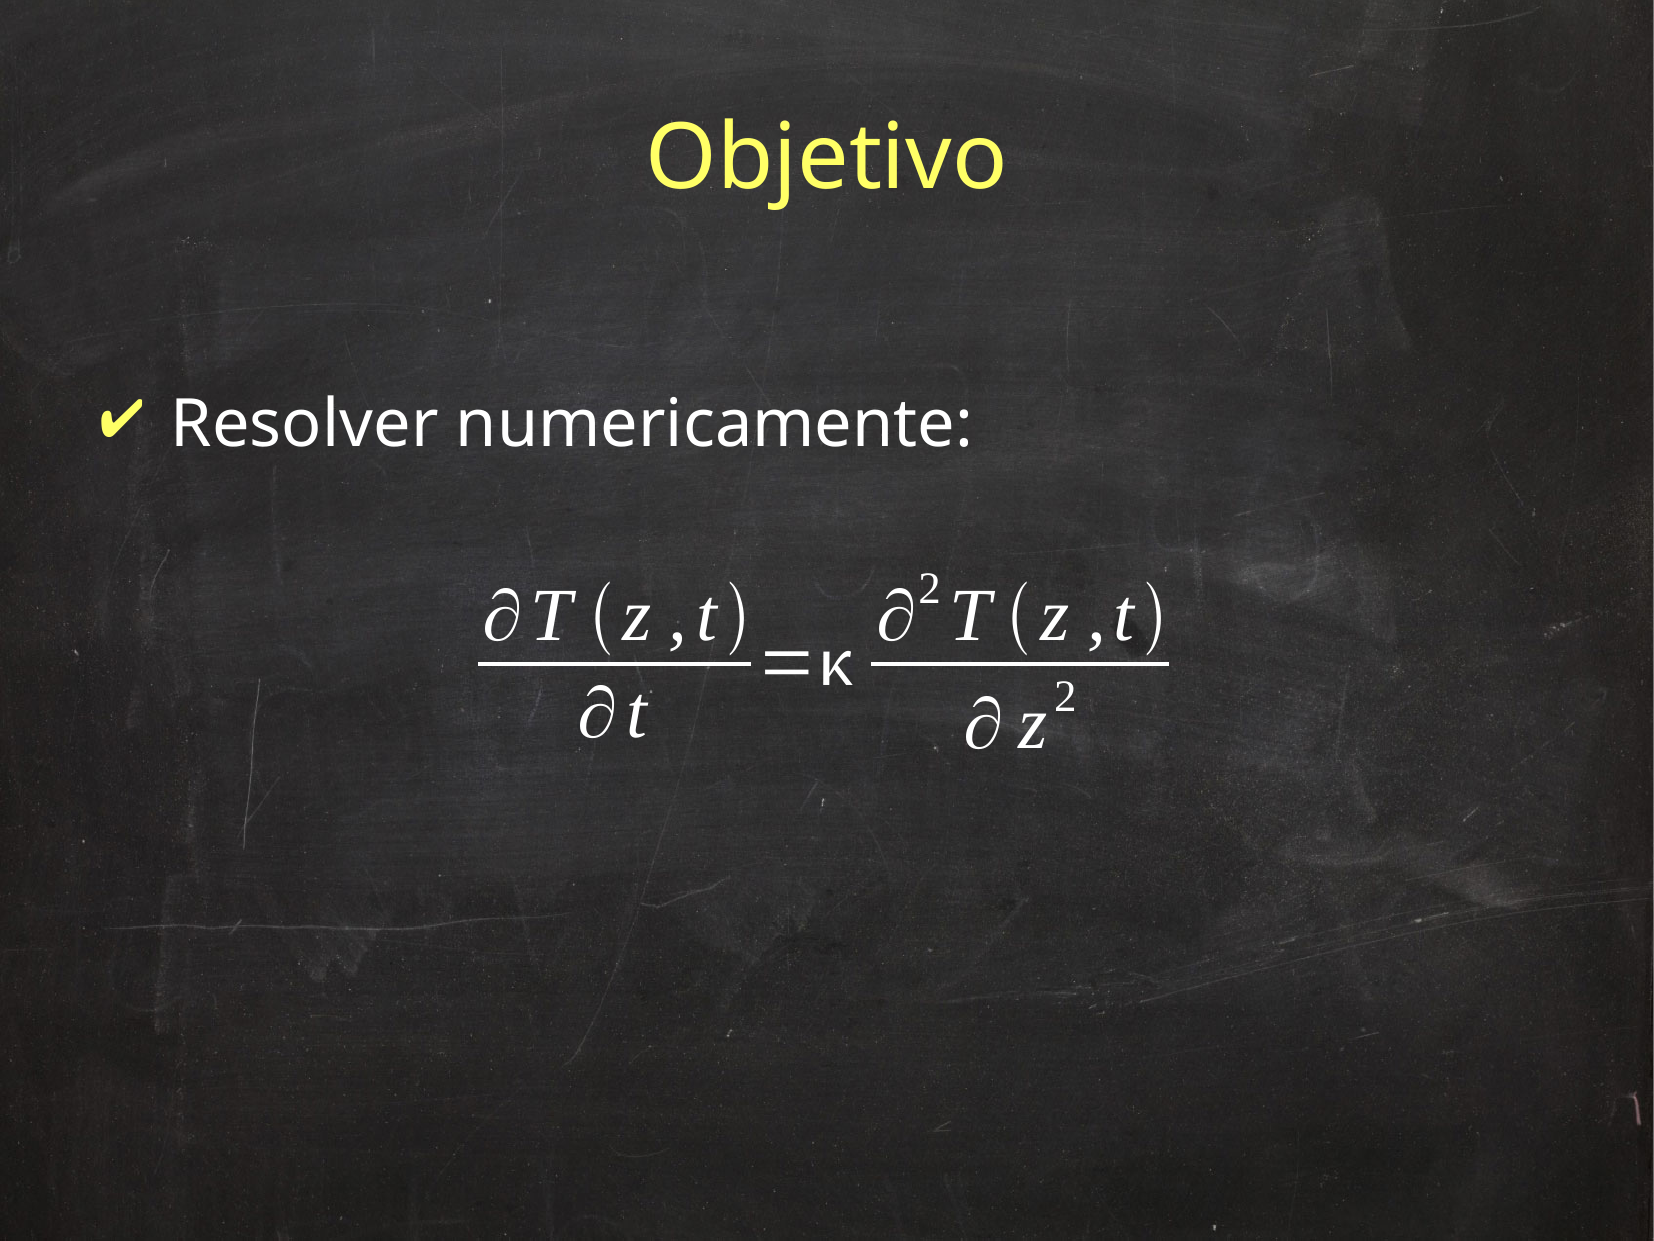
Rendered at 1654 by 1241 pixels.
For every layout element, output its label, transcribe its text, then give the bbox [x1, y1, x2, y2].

picture [0, 0, 1654, 1241]
chart [468, 562, 1179, 765]
title Objetivo [82, 49, 1571, 257]
list Resolver numericamente: [82, 375, 1571, 498]
